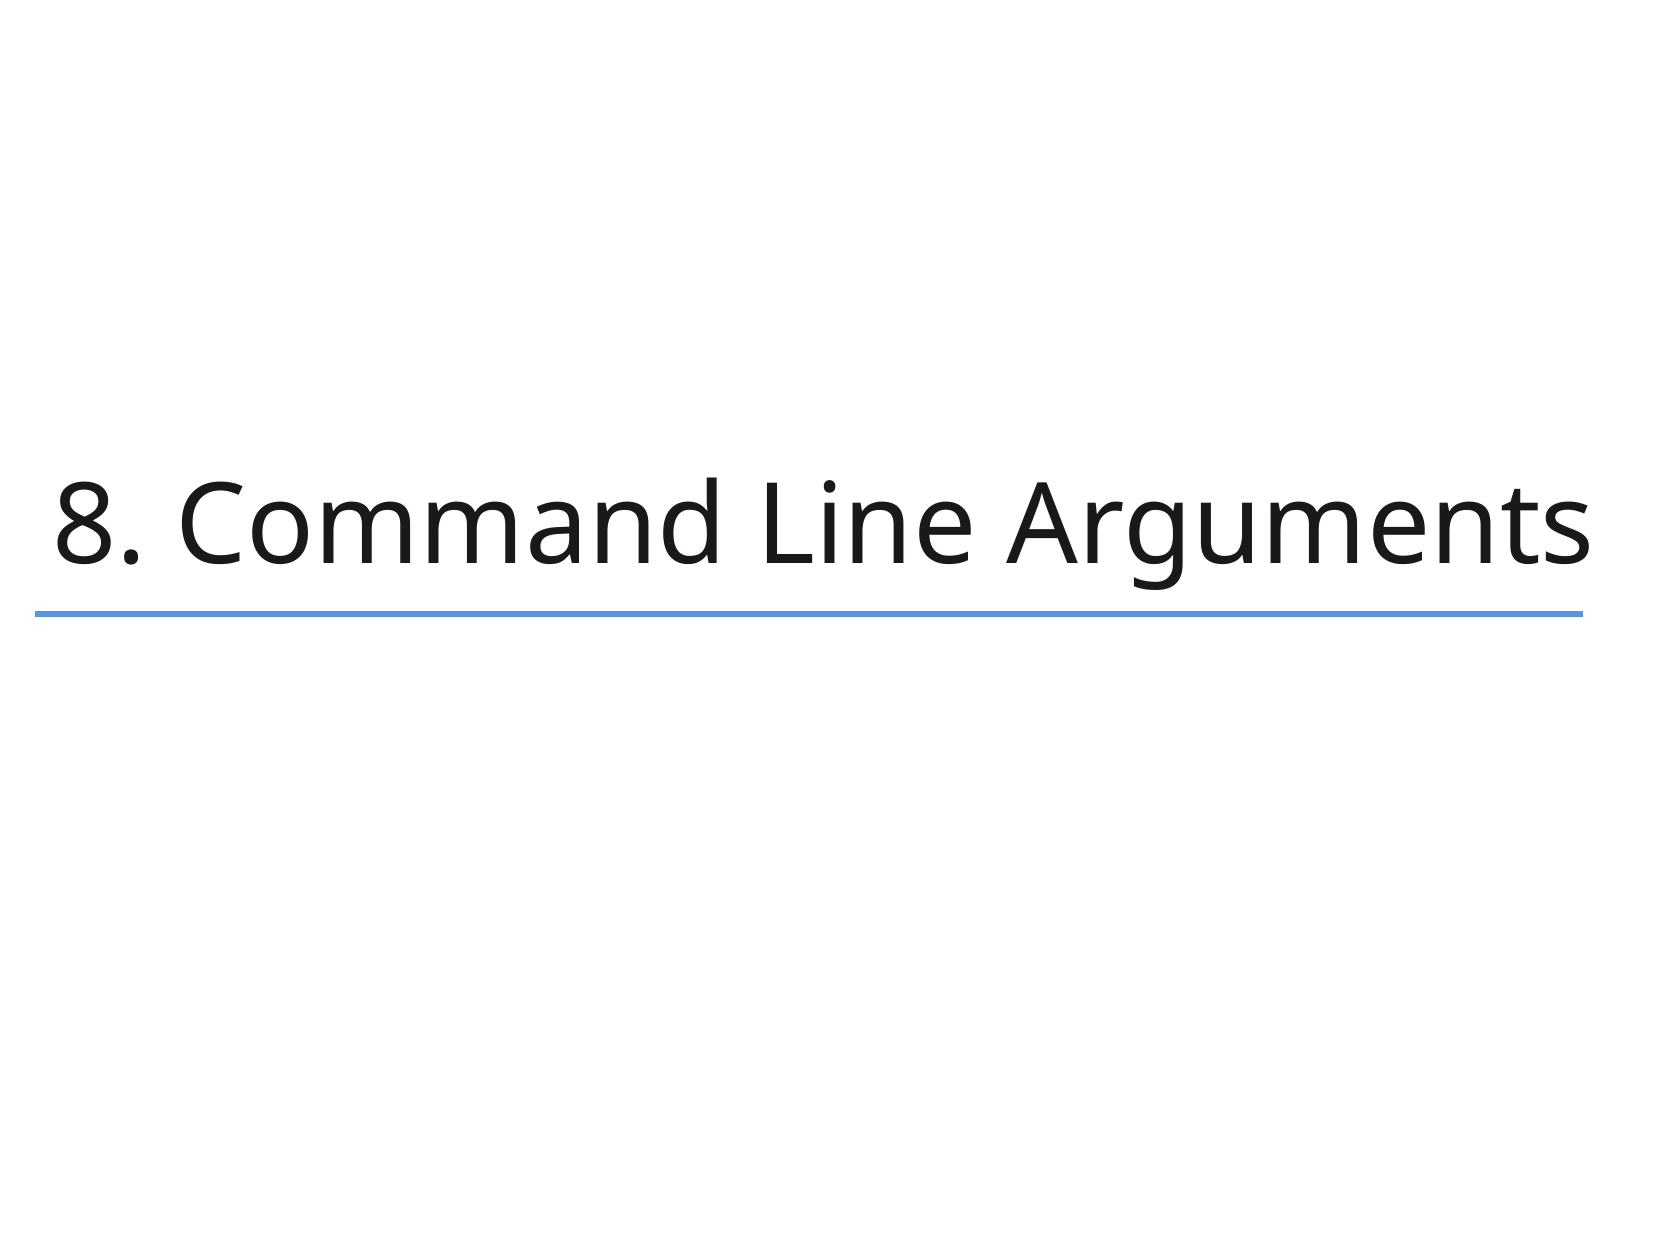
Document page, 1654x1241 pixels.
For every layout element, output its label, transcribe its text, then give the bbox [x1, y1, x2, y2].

text_box 8. Command Line Arguments [37, 435, 1519, 580]
